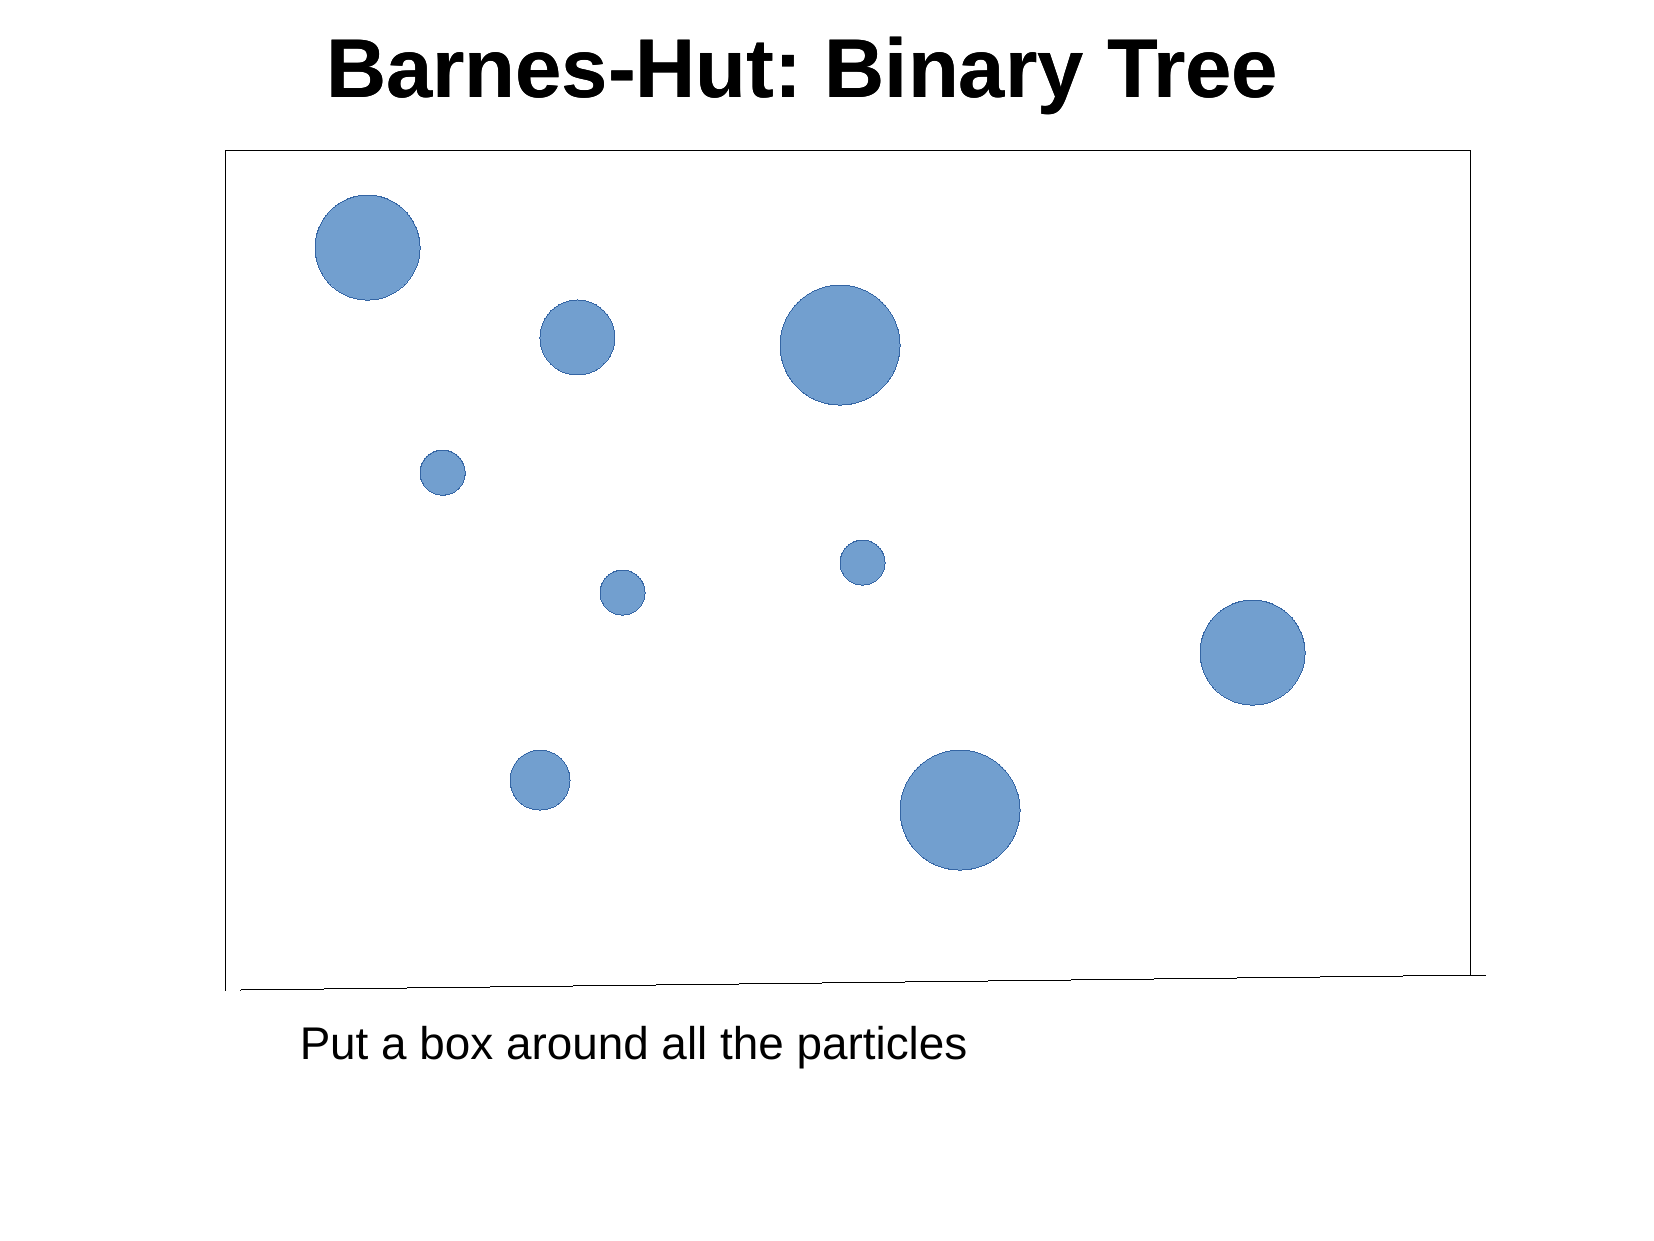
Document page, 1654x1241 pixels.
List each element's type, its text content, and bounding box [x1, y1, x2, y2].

text_box [600, 570, 646, 616]
text_box [840, 540, 886, 586]
text_box [900, 750, 1021, 871]
text_box [510, 750, 571, 811]
text_box [1200, 600, 1306, 706]
text_box [315, 195, 421, 301]
text_box [420, 450, 466, 496]
text_box [780, 285, 901, 406]
text_box [539, 299, 615, 375]
text_box Put a box around all the particles [285, 1011, 1276, 1078]
text_box Barnes-Hut: Binary Tree [255, 15, 1351, 123]
